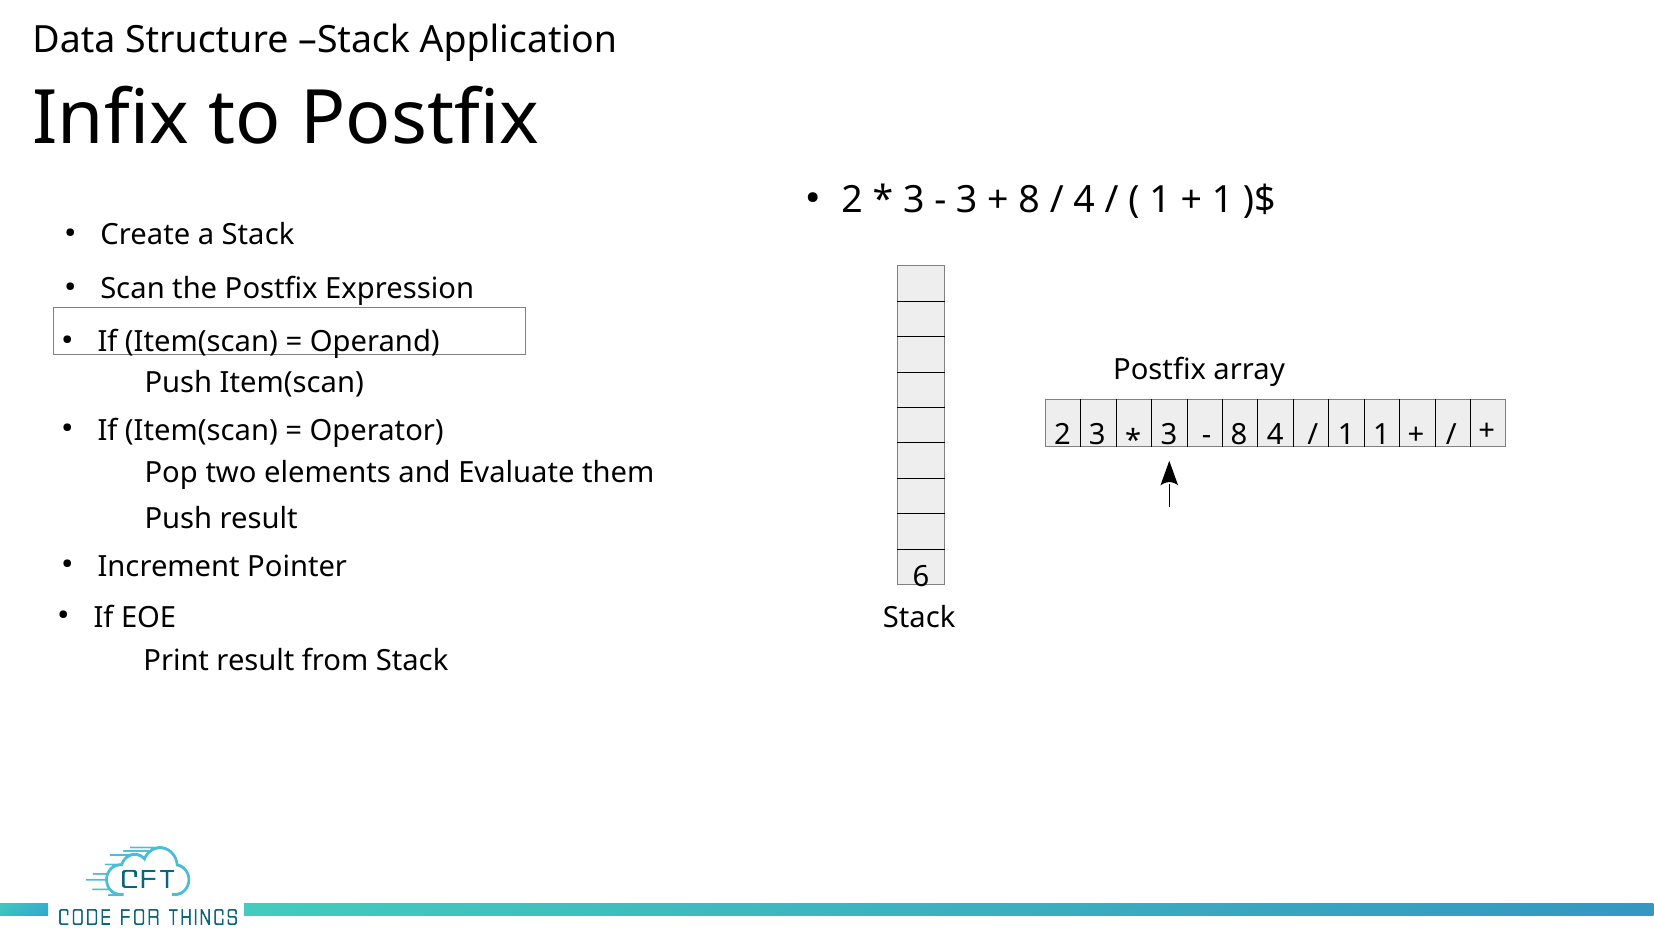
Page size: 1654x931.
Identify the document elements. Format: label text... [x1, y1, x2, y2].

text_box [1365, 399, 1399, 405]
picture [59, 846, 237, 925]
text_box Create a Stack [50, 206, 355, 266]
text_box [1081, 399, 1116, 405]
text_box [1117, 399, 1151, 411]
text_box Print result from Stack [93, 631, 615, 691]
text_box Scan the Postfix Expression [50, 259, 537, 319]
text_box [897, 514, 945, 547]
text_box [897, 408, 945, 442]
text_box [491, 319, 526, 355]
text_box 3 [1145, 405, 1187, 455]
text_box / [1431, 405, 1471, 455]
text_box + [1463, 401, 1518, 451]
text_box [1258, 399, 1293, 405]
text_box / [1292, 405, 1341, 455]
text_box [897, 479, 945, 513]
text_box [1152, 399, 1187, 405]
text_box Increment Pointer [47, 537, 621, 597]
text_box [897, 373, 945, 407]
text_box * [1110, 411, 1159, 461]
text_box [897, 337, 945, 372]
text_box 1 [1372, 405, 1407, 455]
text_box [1188, 399, 1222, 405]
text_box 8 [1236, 405, 1252, 455]
text_box 4 [1252, 405, 1292, 455]
text_box [1223, 399, 1257, 405]
title Data Structure –Stack Application Infix to Postfix [32, 12, 1536, 166]
text_box Push result [94, 490, 426, 550]
text_box [1436, 399, 1470, 405]
text_box [897, 265, 945, 301]
text_box [1329, 399, 1364, 405]
text_box 3 [1074, 405, 1123, 455]
text_box Push Item(scan) [94, 373, 426, 401]
text_box [1400, 399, 1435, 405]
text_box Postfix array [1098, 340, 1312, 390]
text_box [1294, 399, 1328, 405]
text_box [897, 443, 945, 478]
text_box Pop two elements and Evaluate them [94, 443, 709, 502]
text_box 2 * 3 - 3 + 8 / 4 / ( 1 + 1 )$ [791, 165, 1377, 225]
text_box Stack [868, 588, 979, 638]
text_box 2 [1039, 405, 1074, 455]
text_box [897, 302, 945, 336]
text_box 1 [1341, 405, 1372, 455]
text_box [1045, 399, 1080, 405]
text_box If (Item(scan) = Operator) [47, 401, 496, 461]
text_box + [1407, 405, 1431, 455]
text_box 6 [897, 547, 946, 597]
text_box If (Item(scan) = Operand) [47, 312, 491, 373]
text_box - [1187, 405, 1236, 455]
text_box If EOE [43, 588, 375, 638]
